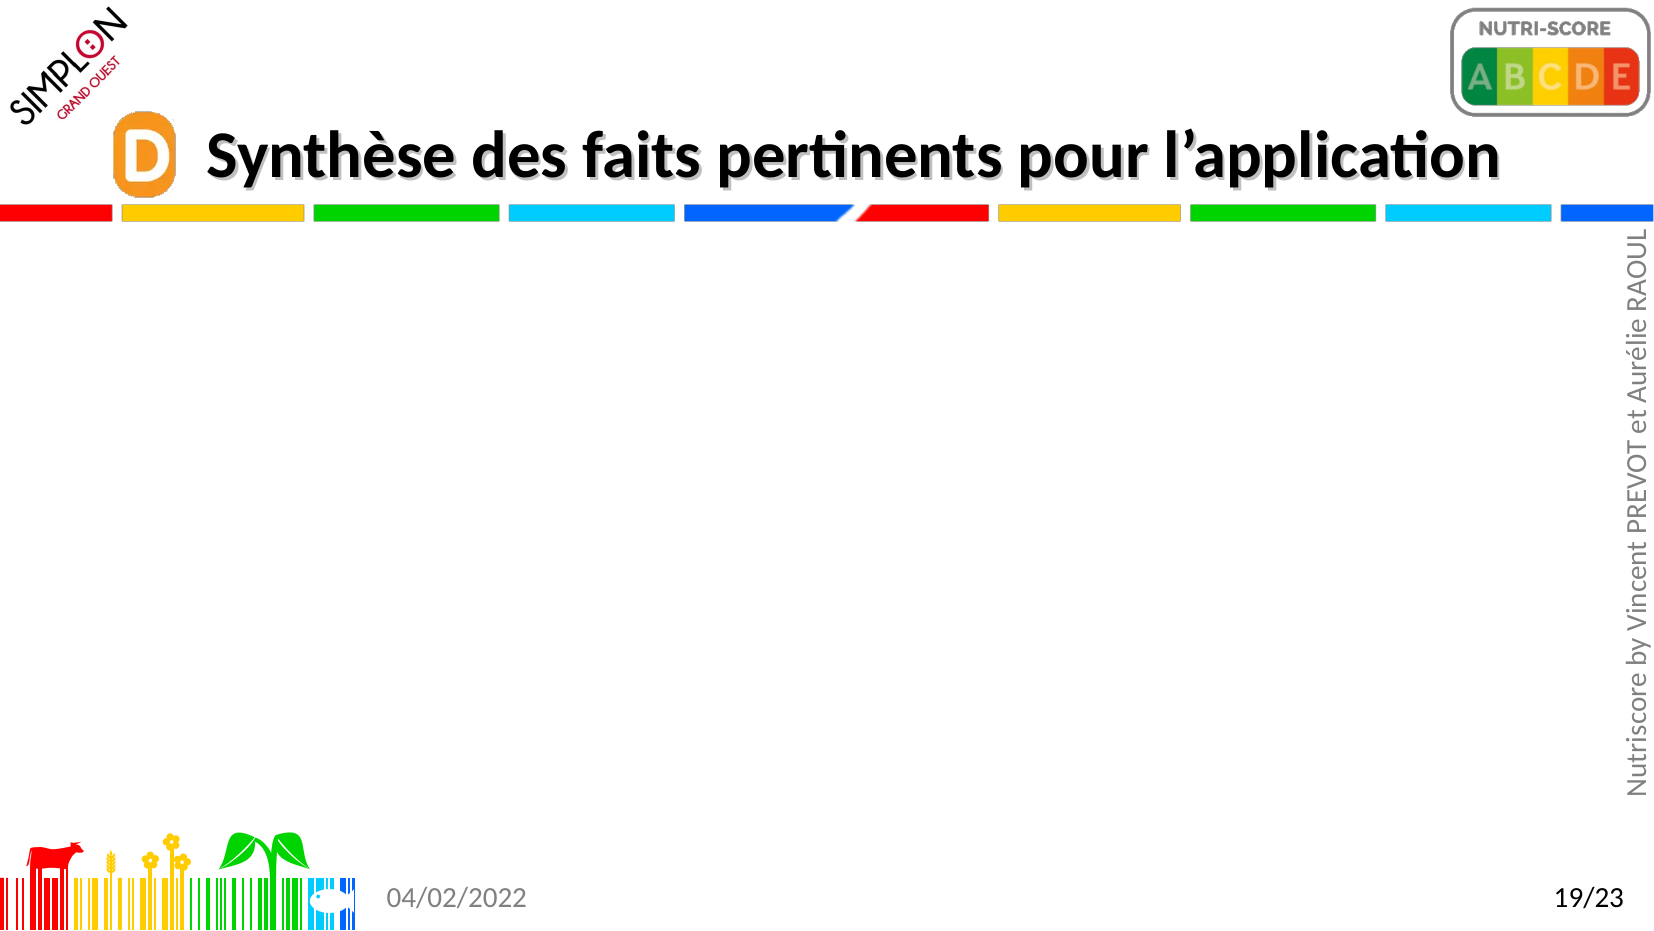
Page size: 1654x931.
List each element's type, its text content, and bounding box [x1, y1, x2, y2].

title Synthèse des faits pertinents pour l’application [59, 108, 1548, 213]
picture [2, 2, 147, 147]
picture [1448, 4, 1654, 119]
picture [0, 826, 355, 930]
picture [0, 200, 1654, 225]
picture [112, 108, 178, 198]
